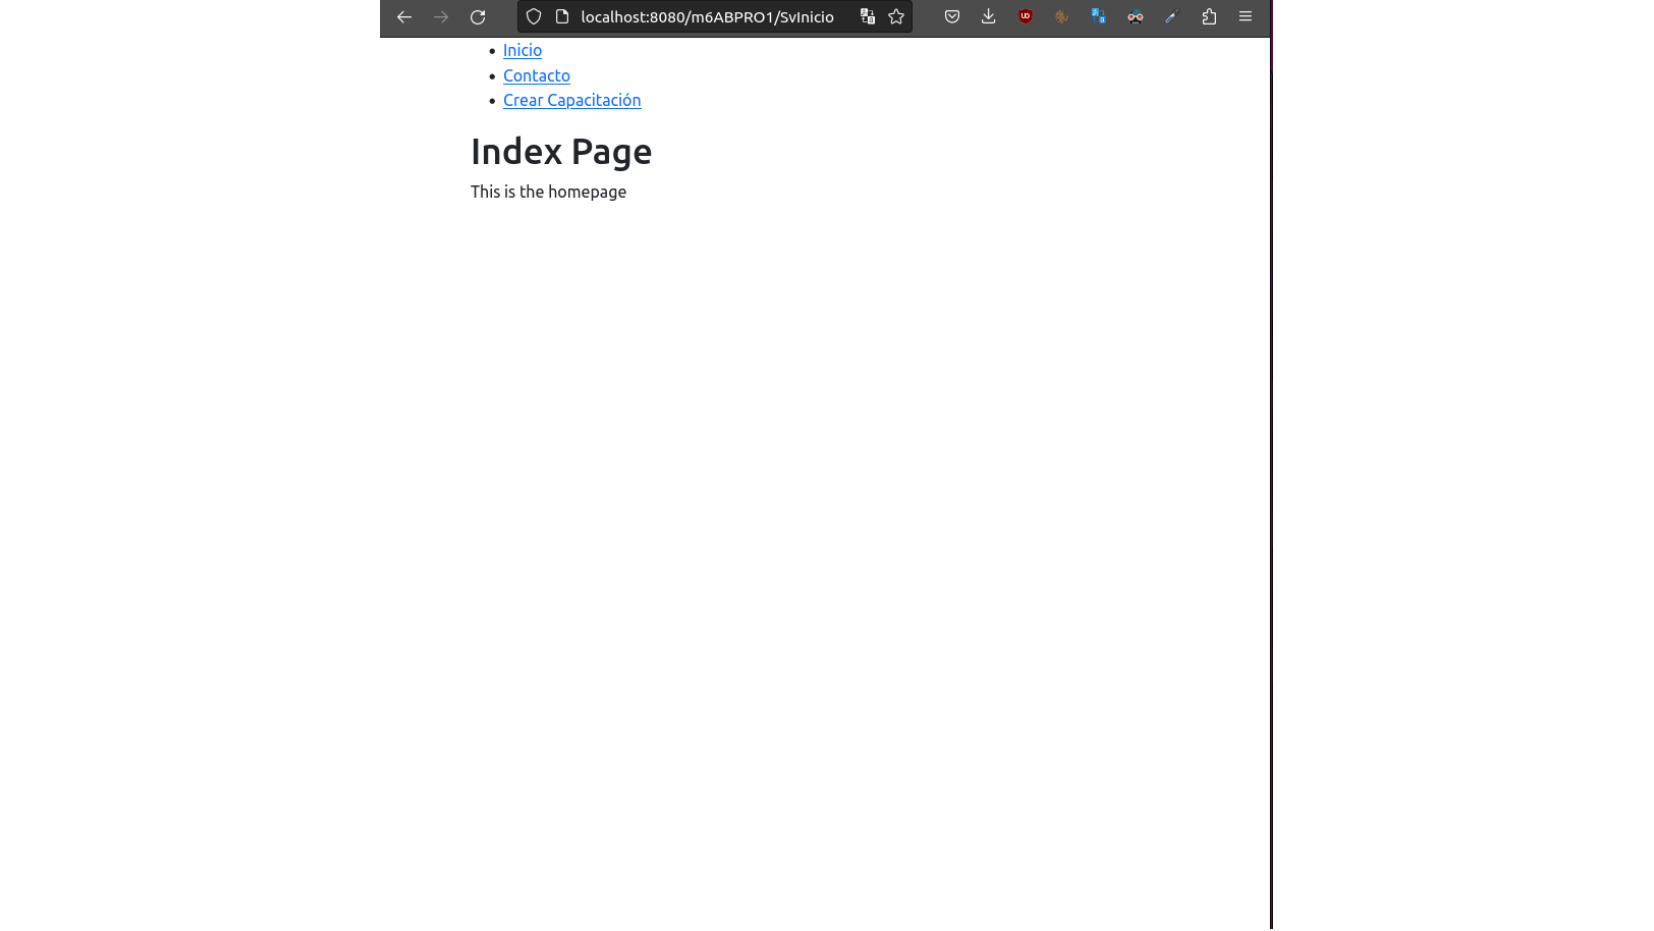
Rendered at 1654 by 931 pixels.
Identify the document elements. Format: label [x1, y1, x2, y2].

picture [380, 0, 1273, 929]
